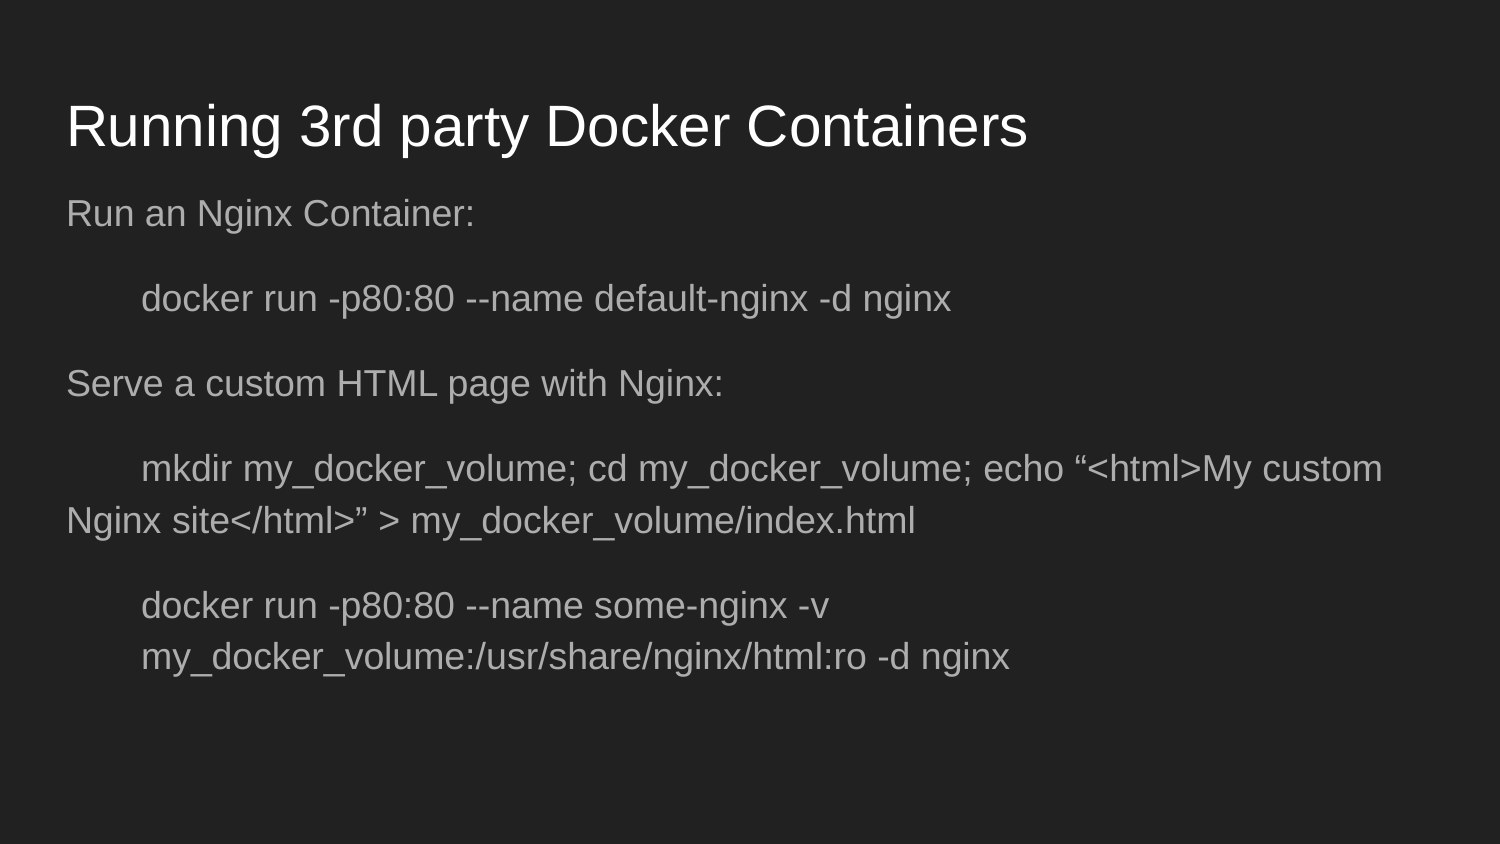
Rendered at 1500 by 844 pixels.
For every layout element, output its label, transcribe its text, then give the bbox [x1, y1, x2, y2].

list Run an Nginx Container: docker run -p80:80 --name default-nginx -d nginx Serve a custom HTML page with Nginx: mkdir my_docker_volume; cd my_docker_volume; echo “<html>My custom Nginx site</html>” > my_docker_volume/index.html docker run -p80:80 --name some-nginx -v my_docker_volume:/usr/share/nginx/html:ro -d nginx [51, 166, 1449, 344]
title Running 3rd party Docker Containers [51, 72, 1449, 166]
